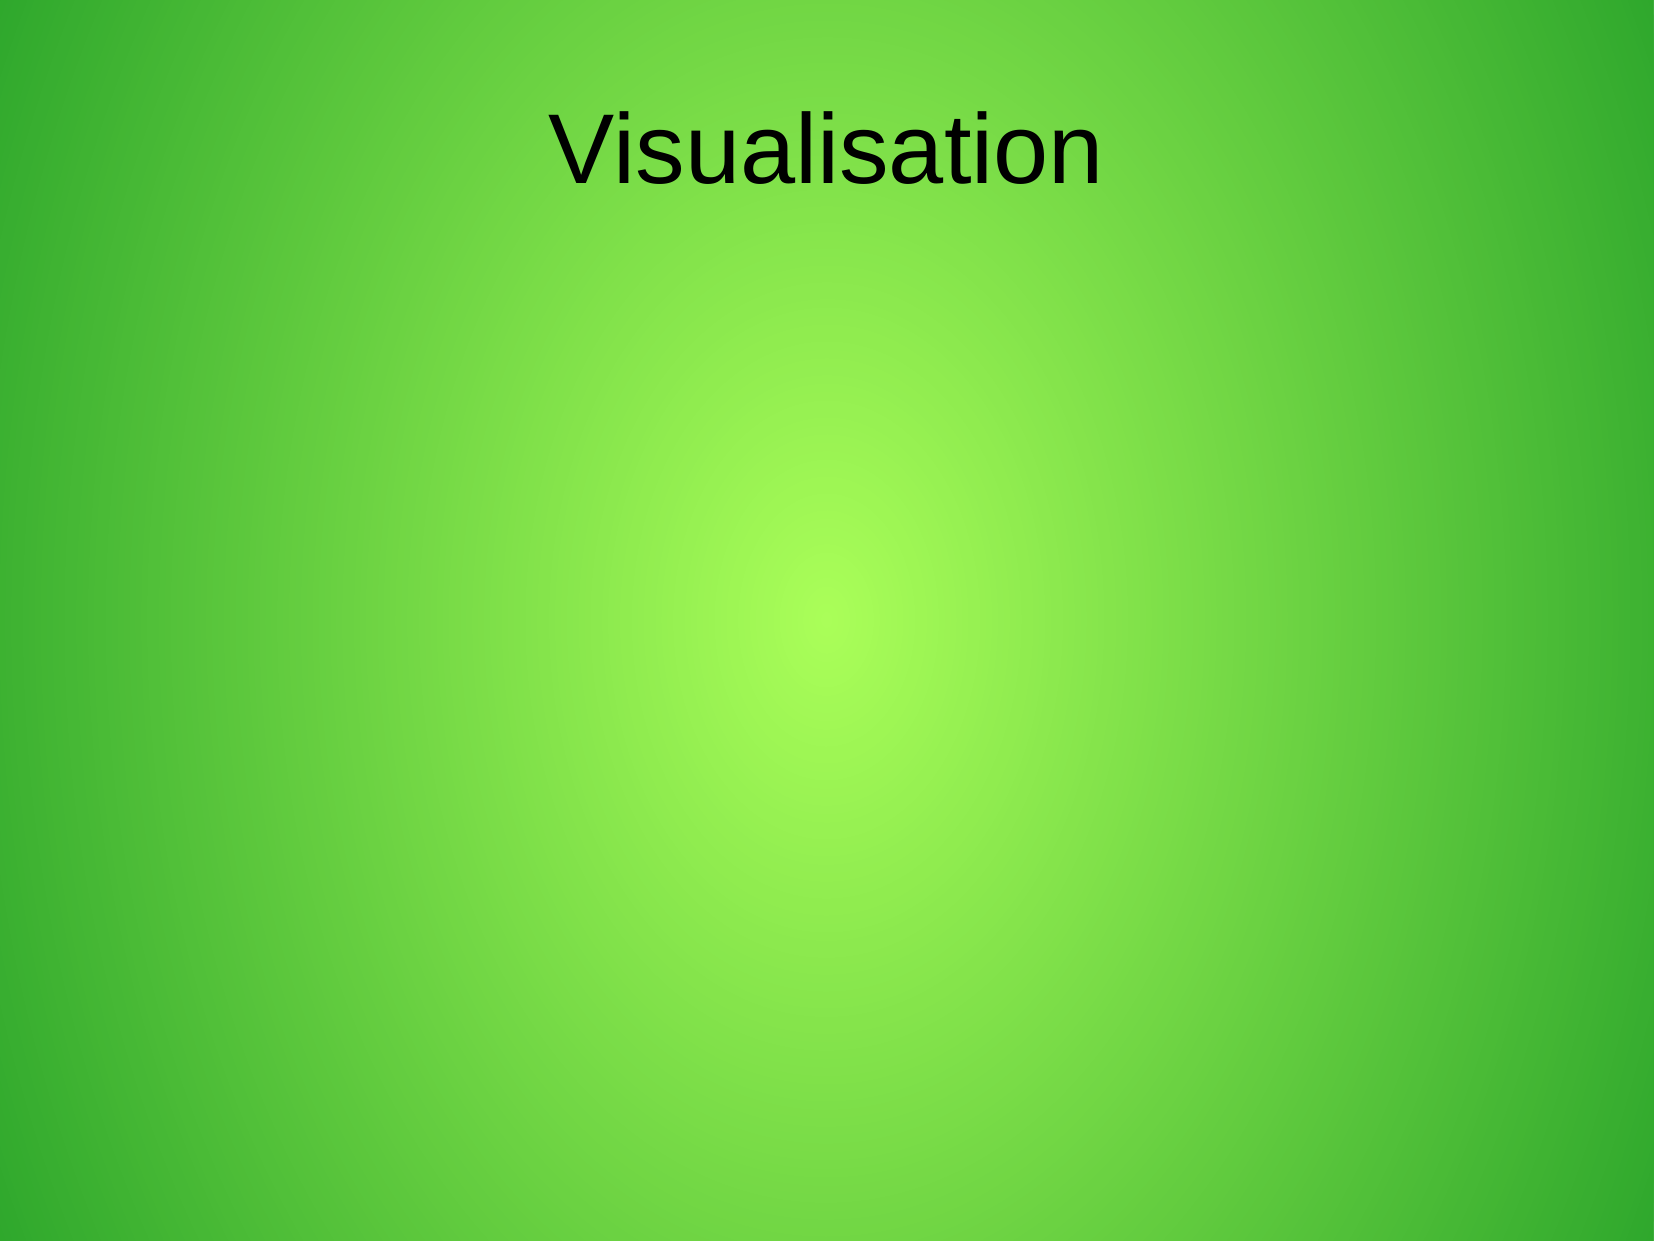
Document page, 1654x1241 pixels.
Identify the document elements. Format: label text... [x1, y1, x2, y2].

title Visualisation [82, 47, 1571, 252]
